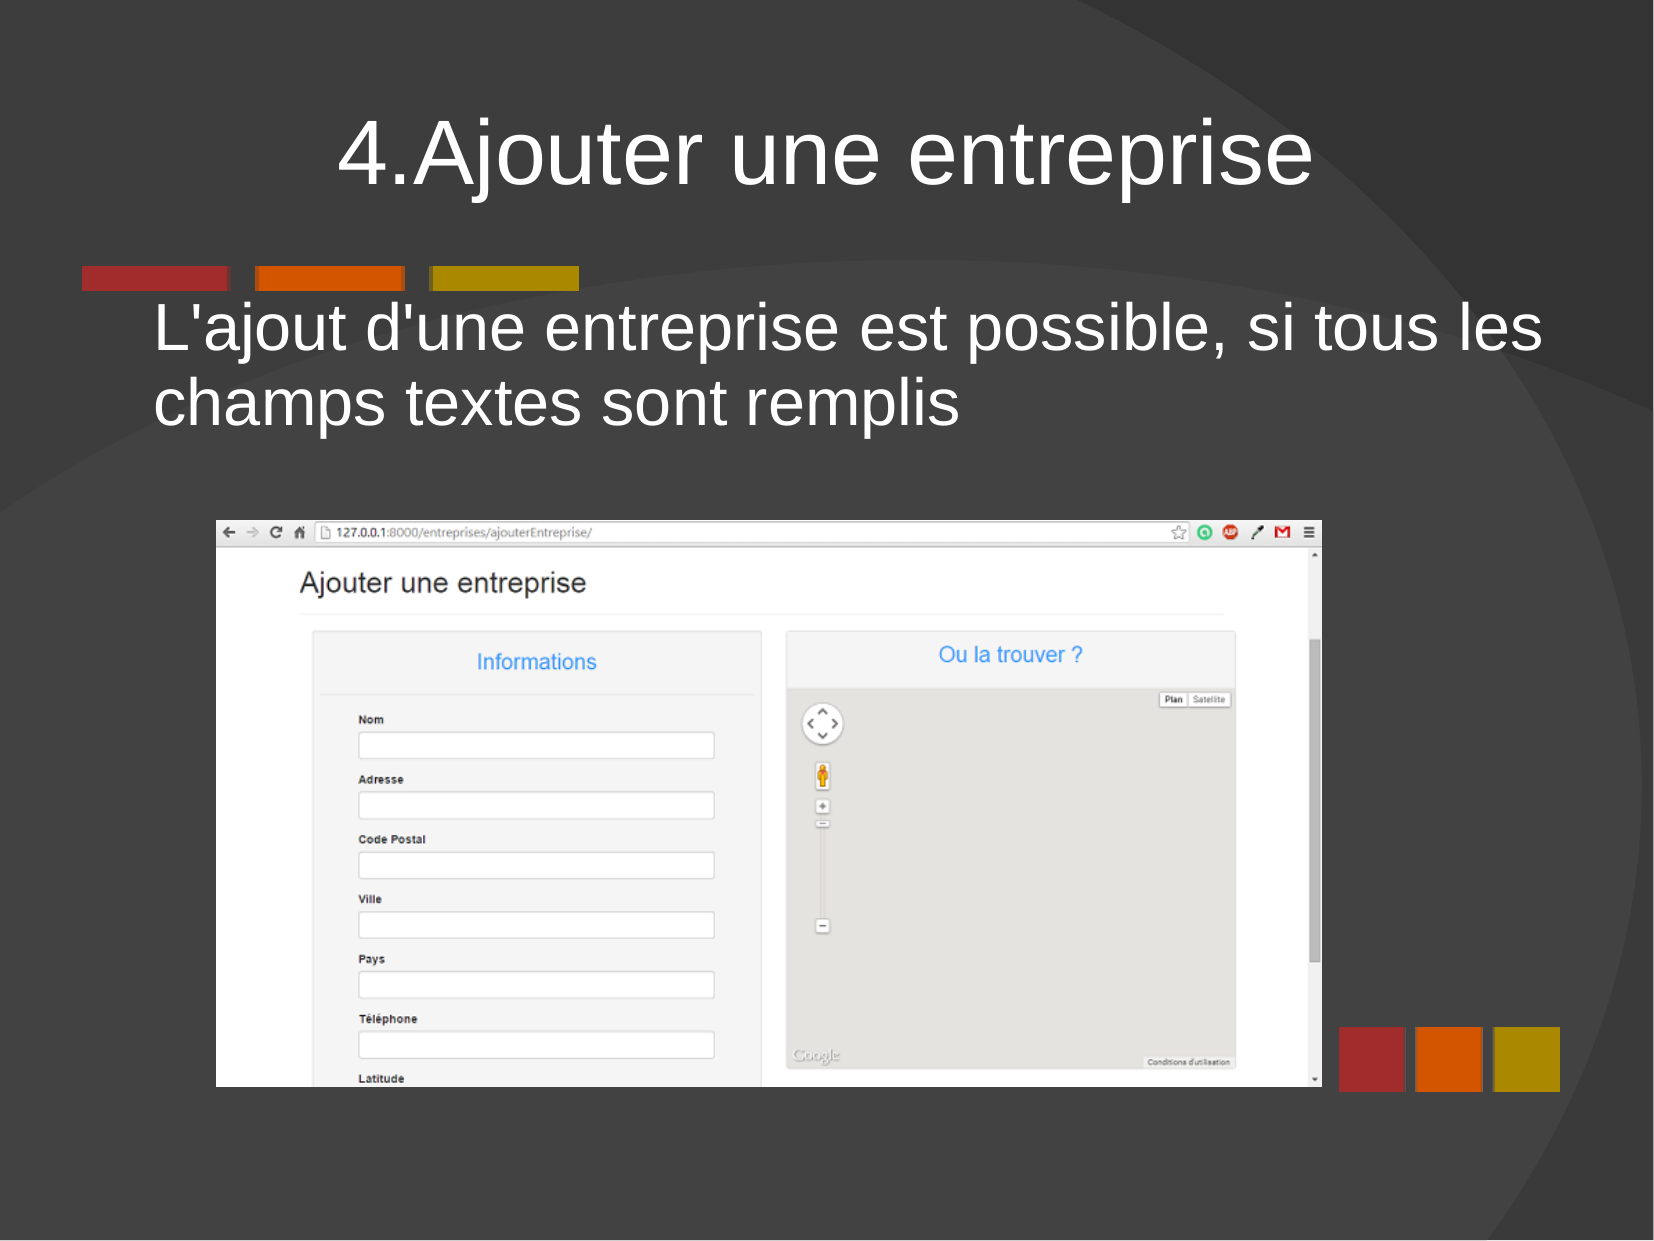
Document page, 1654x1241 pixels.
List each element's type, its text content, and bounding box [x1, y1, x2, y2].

picture [82, 266, 579, 290]
picture [1339, 1027, 1560, 1092]
title 4.Ajouter une entreprise [82, 49, 1571, 257]
list L'ajout d'une entreprise est possible, si tous les champs textes sont remplis [82, 290, 1571, 1010]
picture [216, 520, 1322, 1087]
